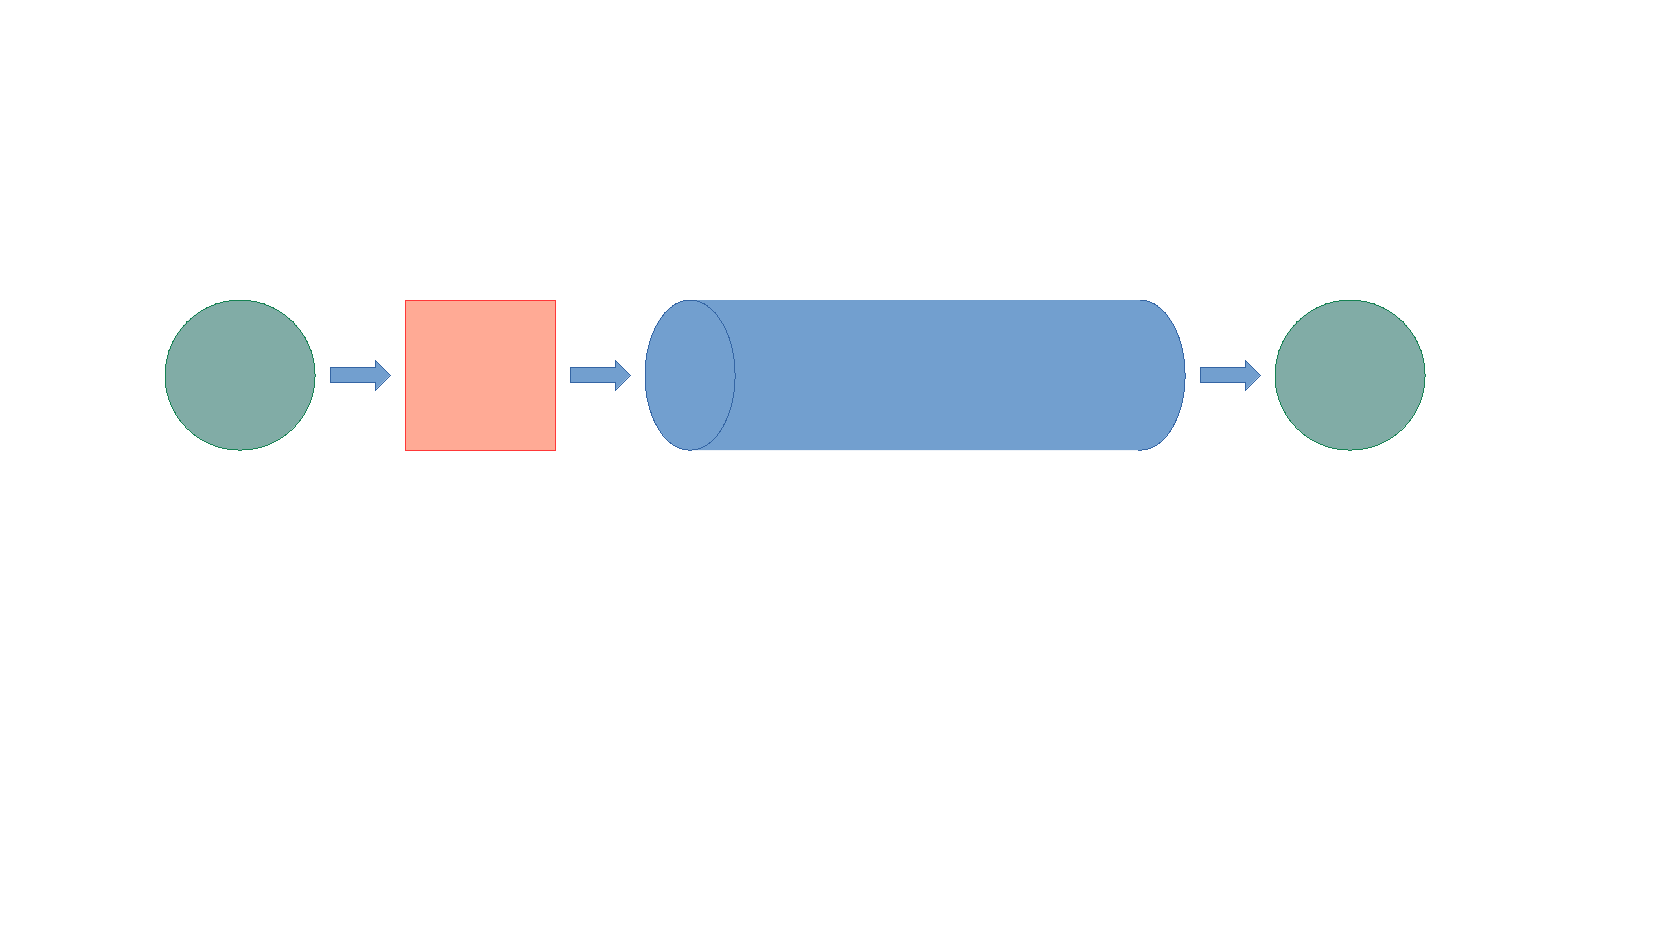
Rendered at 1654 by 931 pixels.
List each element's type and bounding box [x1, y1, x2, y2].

text_box [330, 360, 391, 391]
text_box [165, 300, 316, 451]
text_box [1275, 300, 1426, 451]
text_box [405, 300, 556, 451]
text_box [1200, 360, 1261, 391]
text_box [570, 360, 631, 391]
text_box [645, 300, 1186, 451]
